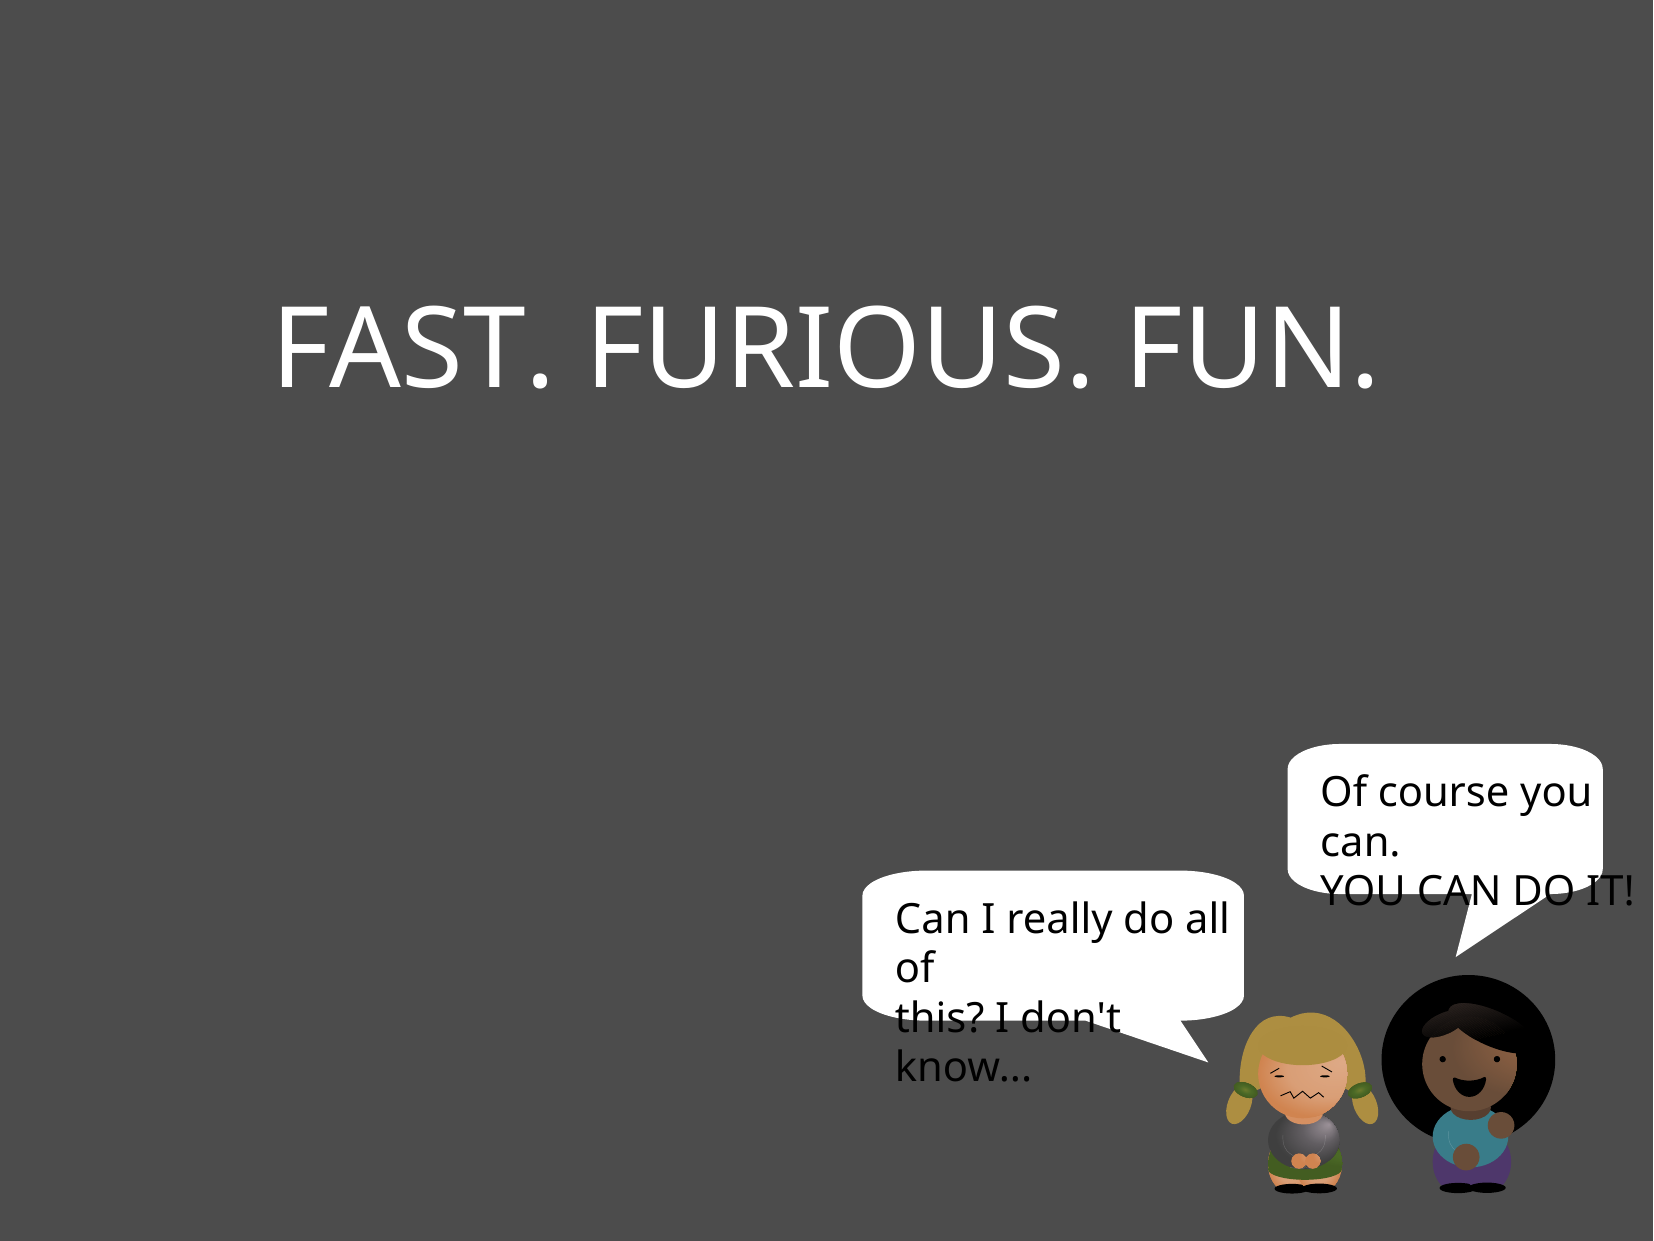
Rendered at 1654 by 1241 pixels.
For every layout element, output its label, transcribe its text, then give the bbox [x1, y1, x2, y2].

text_box [862, 870, 1240, 1013]
text_box [1455, 892, 1546, 958]
picture [1381, 975, 1556, 1205]
text_box Can I really do all of this? I don't know... [880, 886, 1250, 1019]
text_box [1287, 743, 1599, 888]
title FAST. FURIOUS. FUN. [120, 252, 1533, 460]
picture [1226, 1012, 1379, 1206]
text_box [1093, 1019, 1111, 1030]
text_box [1520, 892, 1536, 902]
text_box Of course you can. YOU CAN DO IT! [1305, 759, 1653, 892]
text_box [1078, 1019, 1090, 1023]
text_box [1114, 1019, 1209, 1063]
